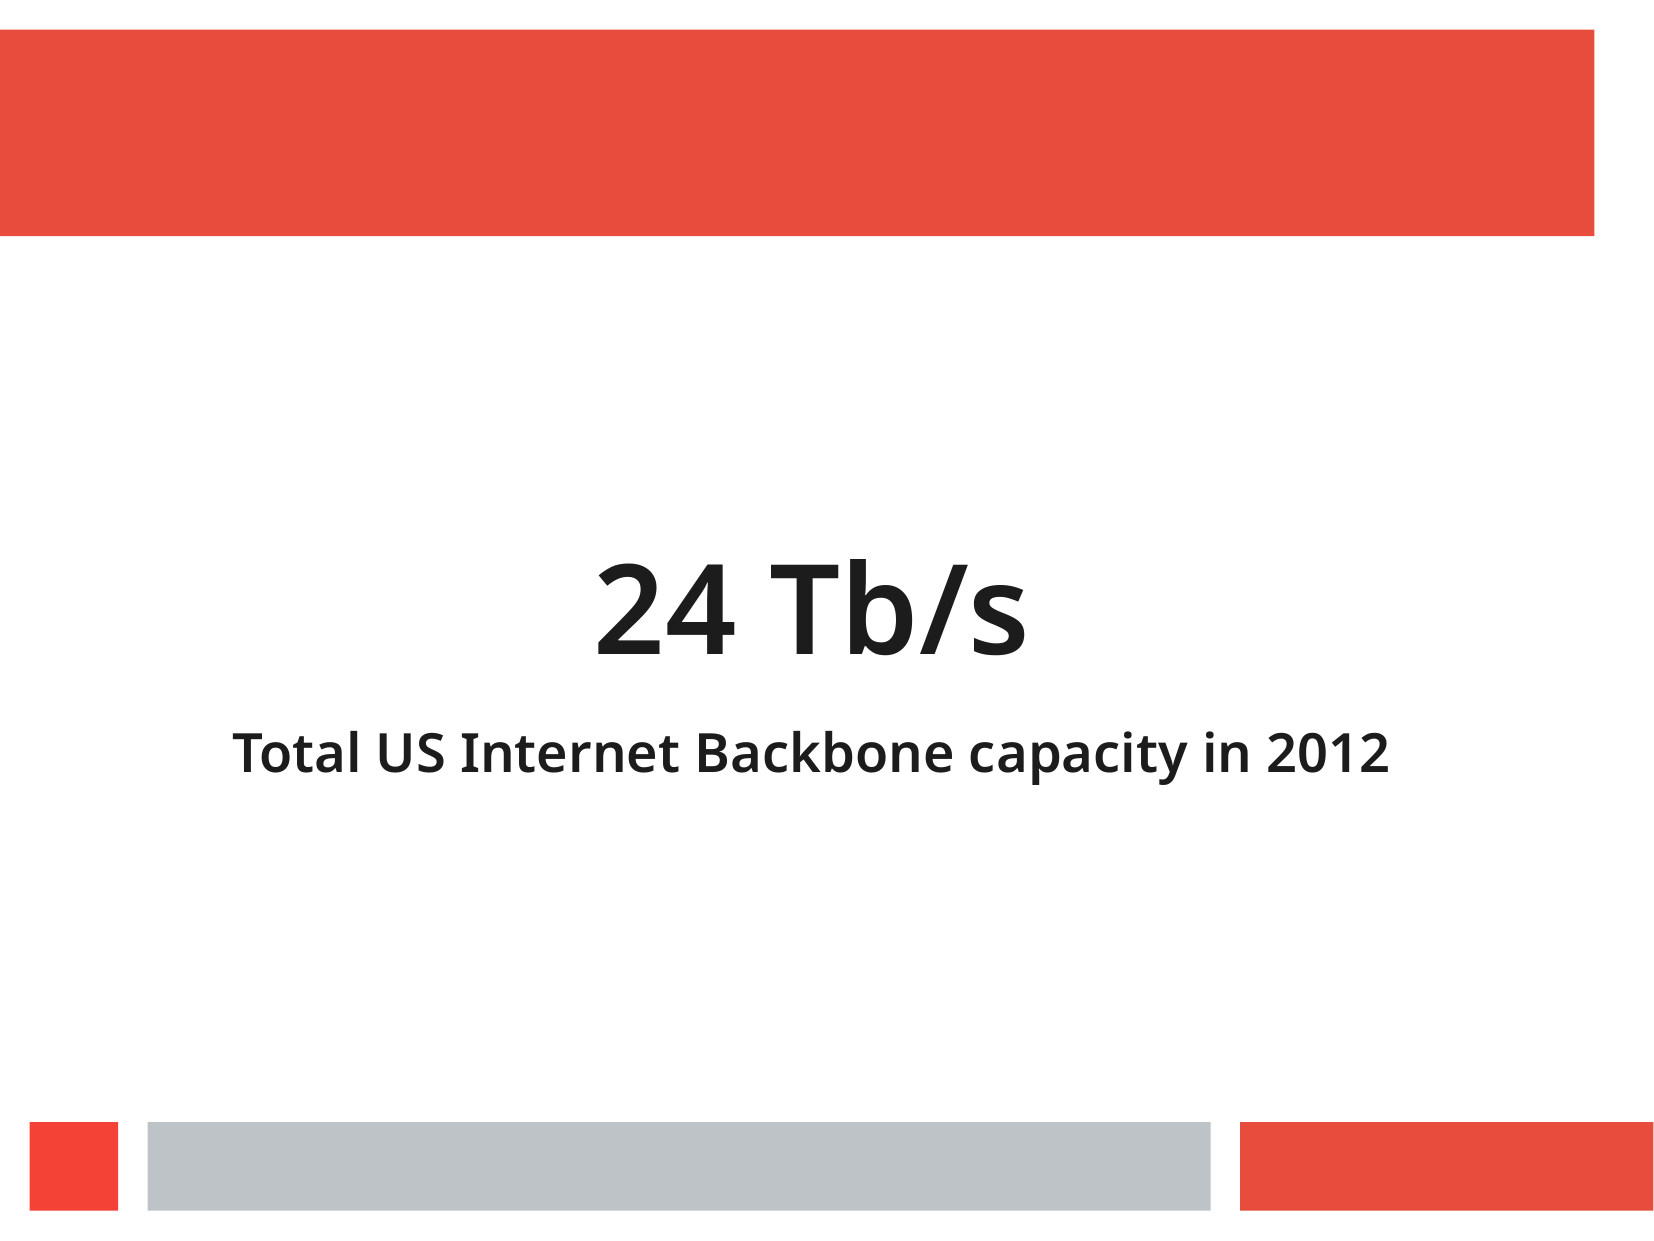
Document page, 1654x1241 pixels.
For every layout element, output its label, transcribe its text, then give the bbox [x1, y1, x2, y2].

list 24 Tb/s Total US Internet Backbone capacity in 2012 [59, 324, 1565, 1093]
